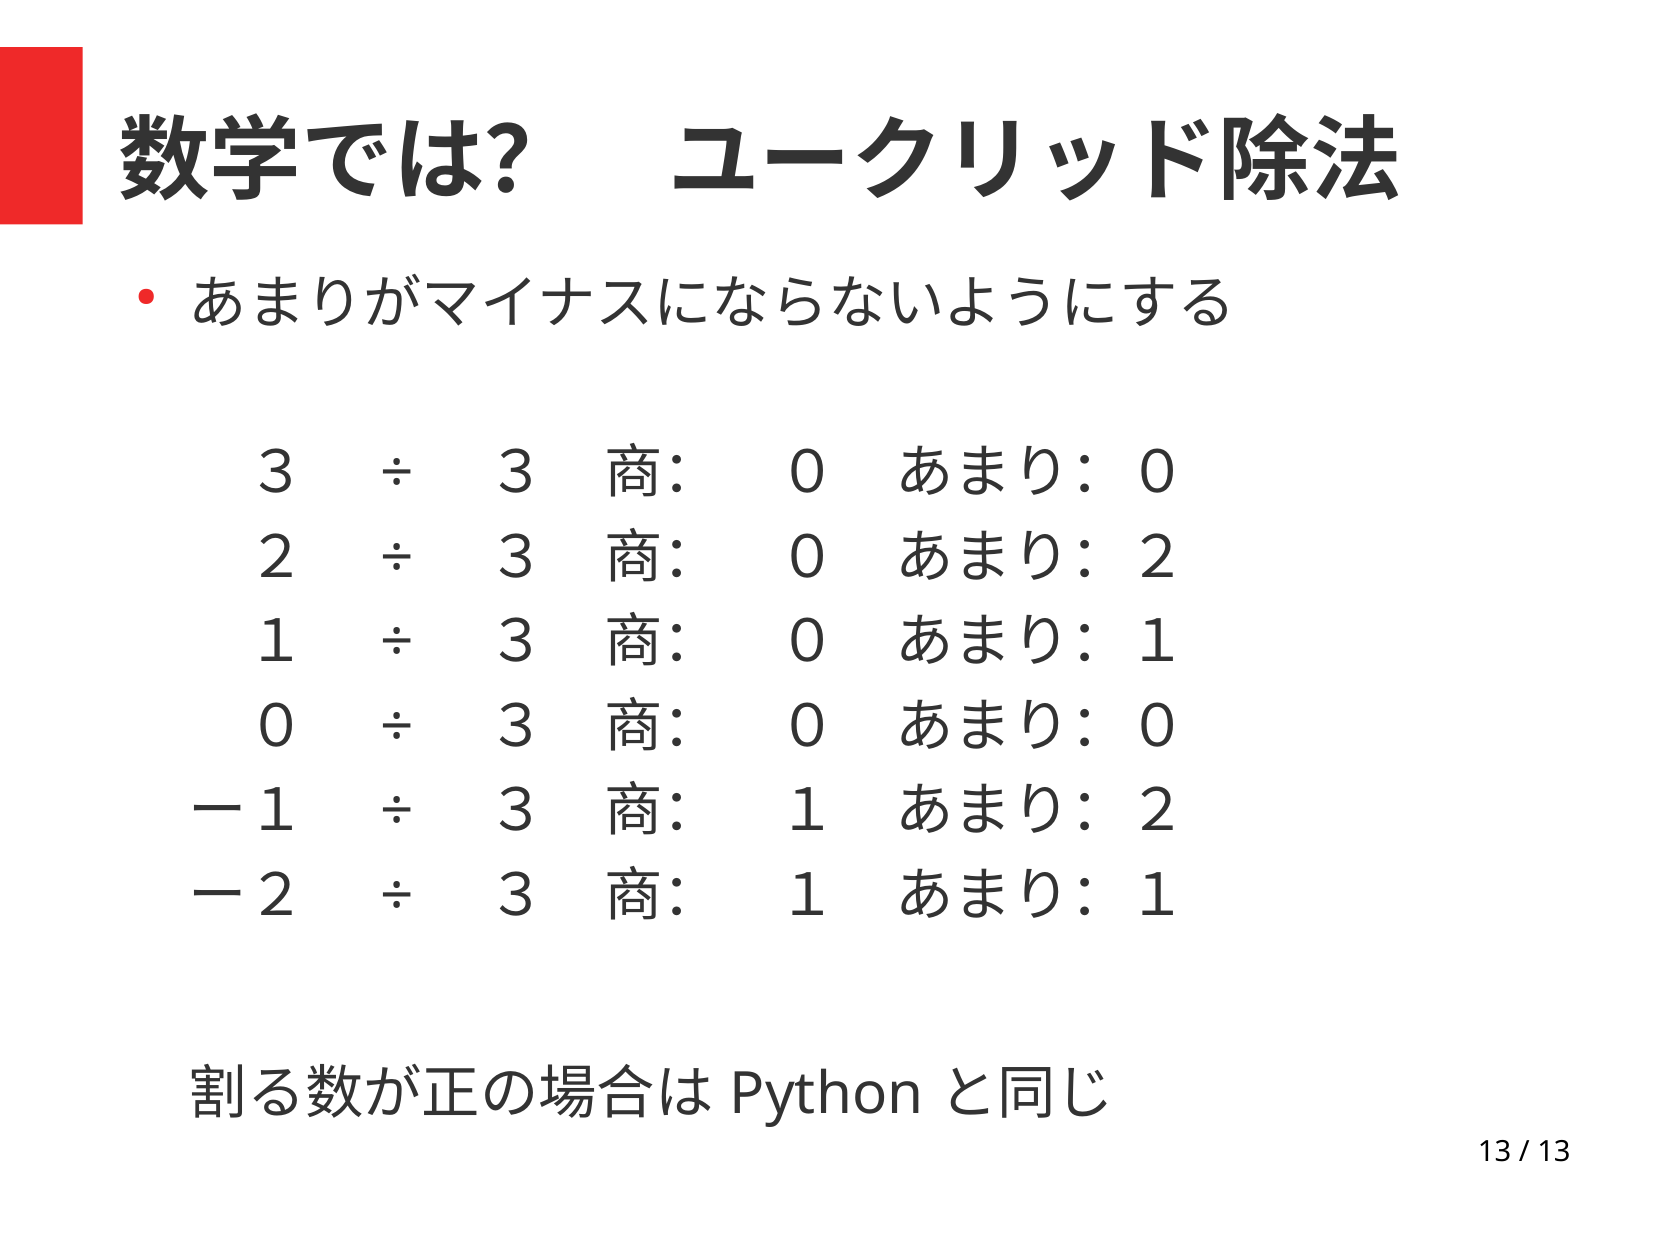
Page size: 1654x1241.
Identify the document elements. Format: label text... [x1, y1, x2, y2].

list あまりがマイナスにならないようにする ３ ÷ ３ 商： ０ あまり：０ ２ ÷ ３ 商： ０ あまり：２ １ ÷ ３ 商： ０ あまり：１ ０ ÷ ３ 商： ０ あまり：０ ー１ ÷ ３ 商： １ あまり：２ ー２ ÷ ３ 商： １ あまり：１ 割る数が正の場合はPythonと同じ [118, 256, 1536, 1099]
title 数学では？ ユークリッド除法 [118, 49, 1571, 257]
